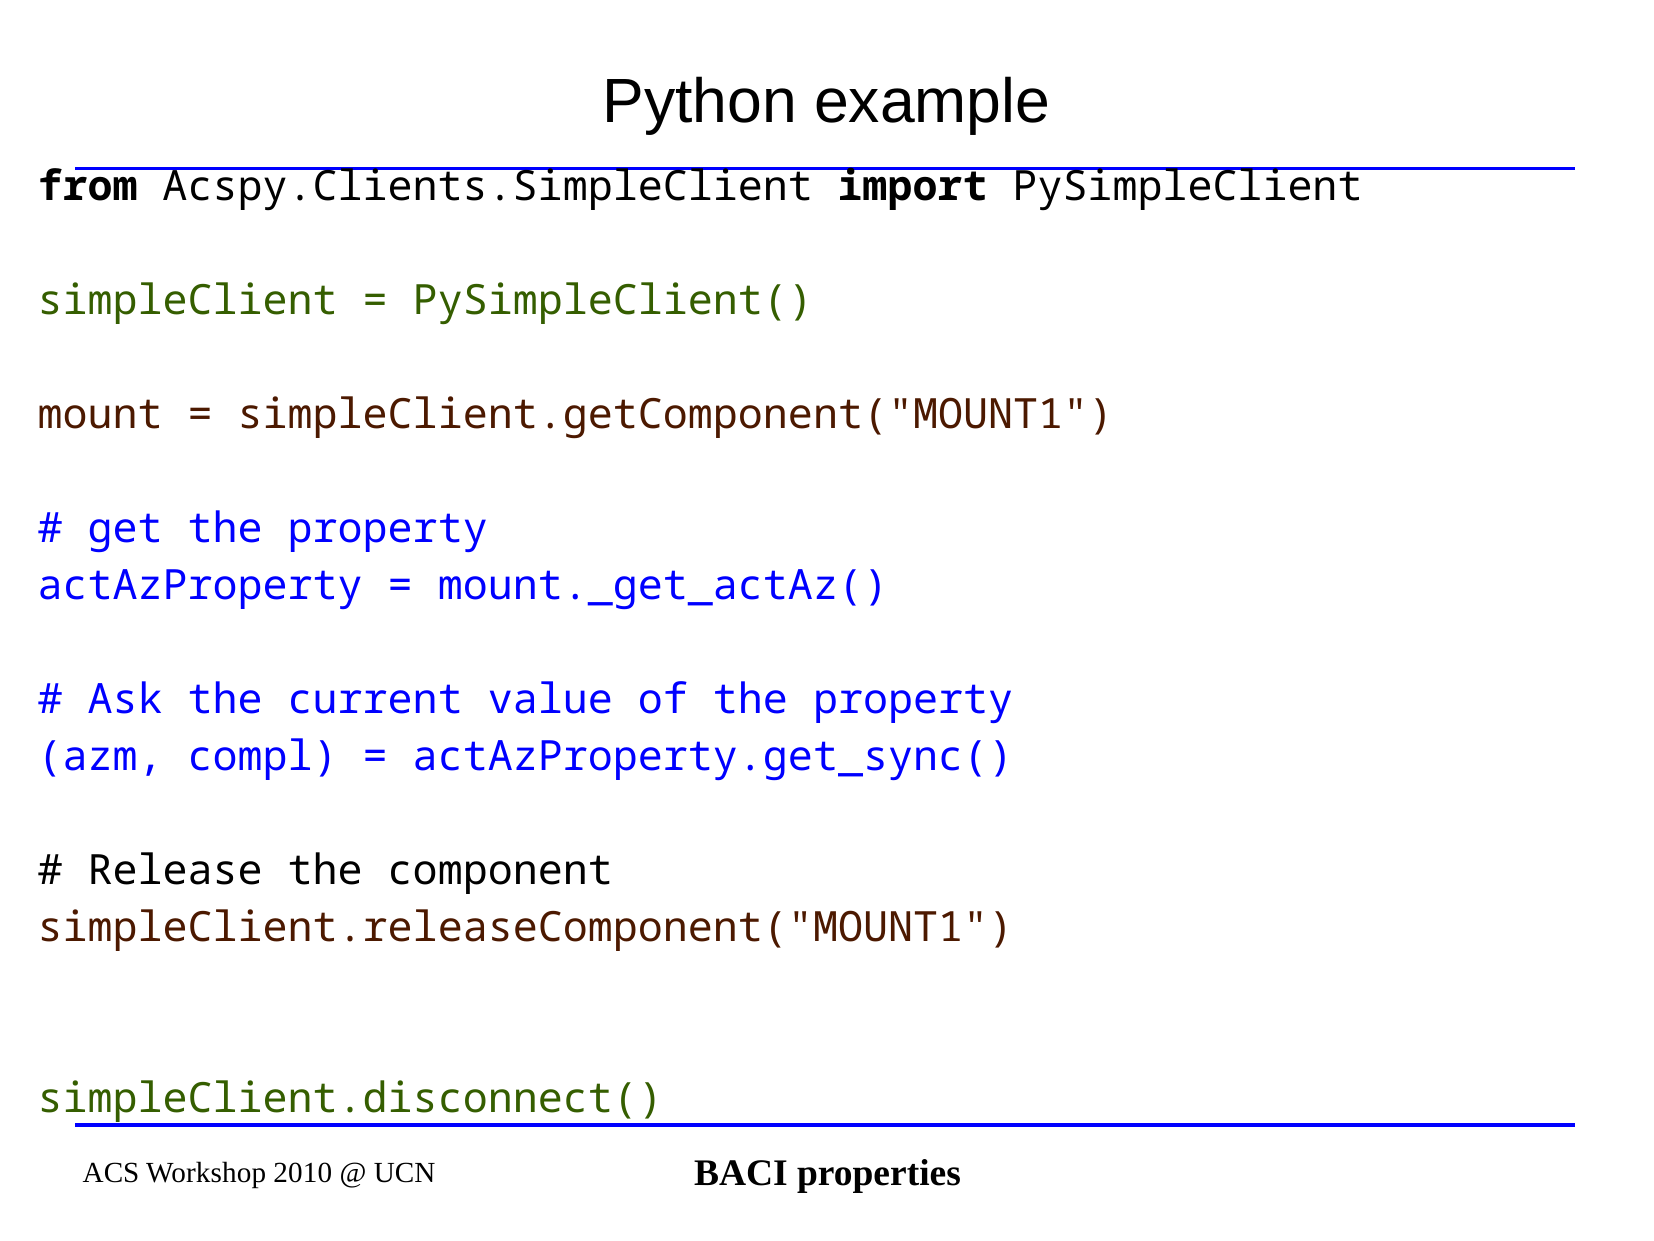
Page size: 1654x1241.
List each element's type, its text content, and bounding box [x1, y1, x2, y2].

subtitle from Acspy.Clients.SimpleClient import PySimpleClient simpleClient = PySimpleClient() mount = simpleClient.getComponent("MOUNT1") # get the property actAzProperty = mount._get_actAz() # Ask the current value of the property (azm, compl) = actAzProperty.get_sync() # Release the component simpleClient.releaseComponent("MOUNT1") simpleClient.disconnect() [37, 227, 1613, 1054]
title Python example [82, 39, 1571, 163]
